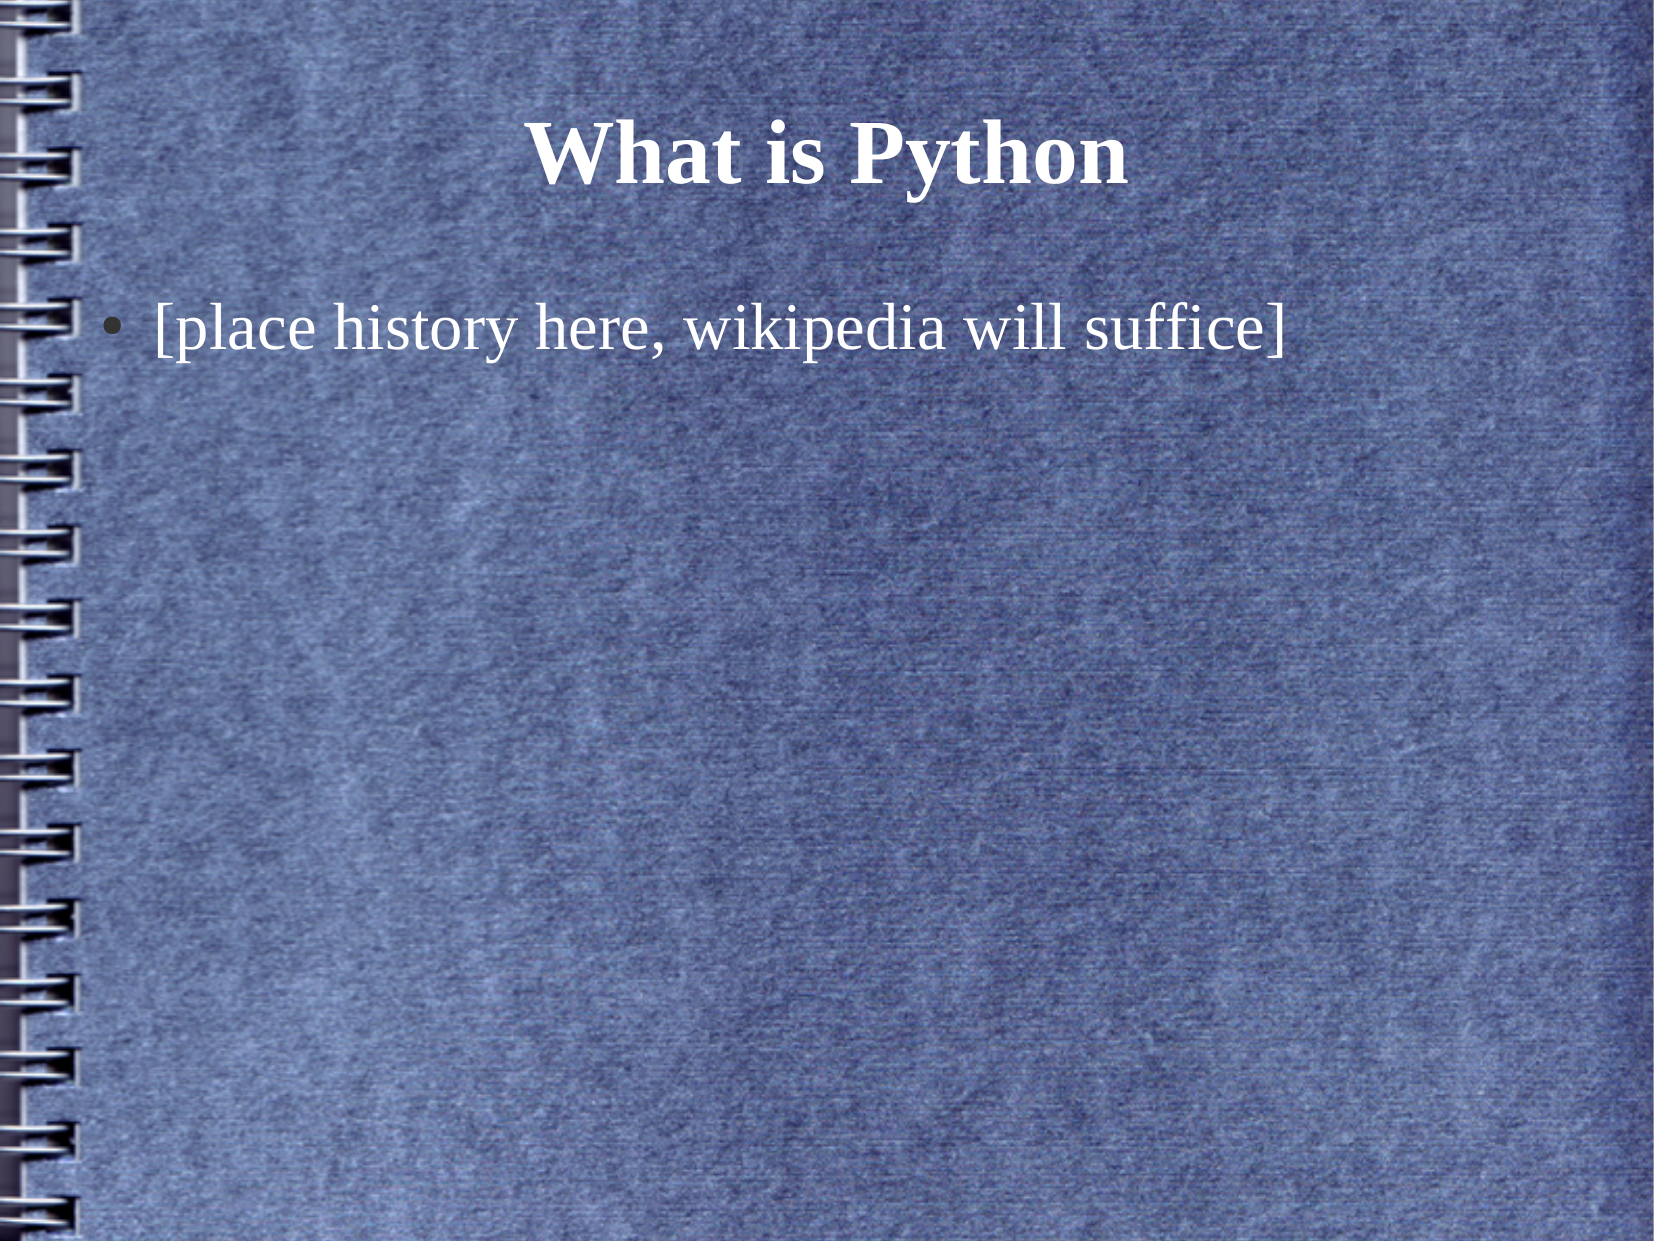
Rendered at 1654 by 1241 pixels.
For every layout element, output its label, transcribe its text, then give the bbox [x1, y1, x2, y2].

title What is Python [82, 49, 1571, 257]
list [place history here, wikipedia will suffice] [82, 290, 1571, 1109]
picture [0, 0, 1654, 1241]
